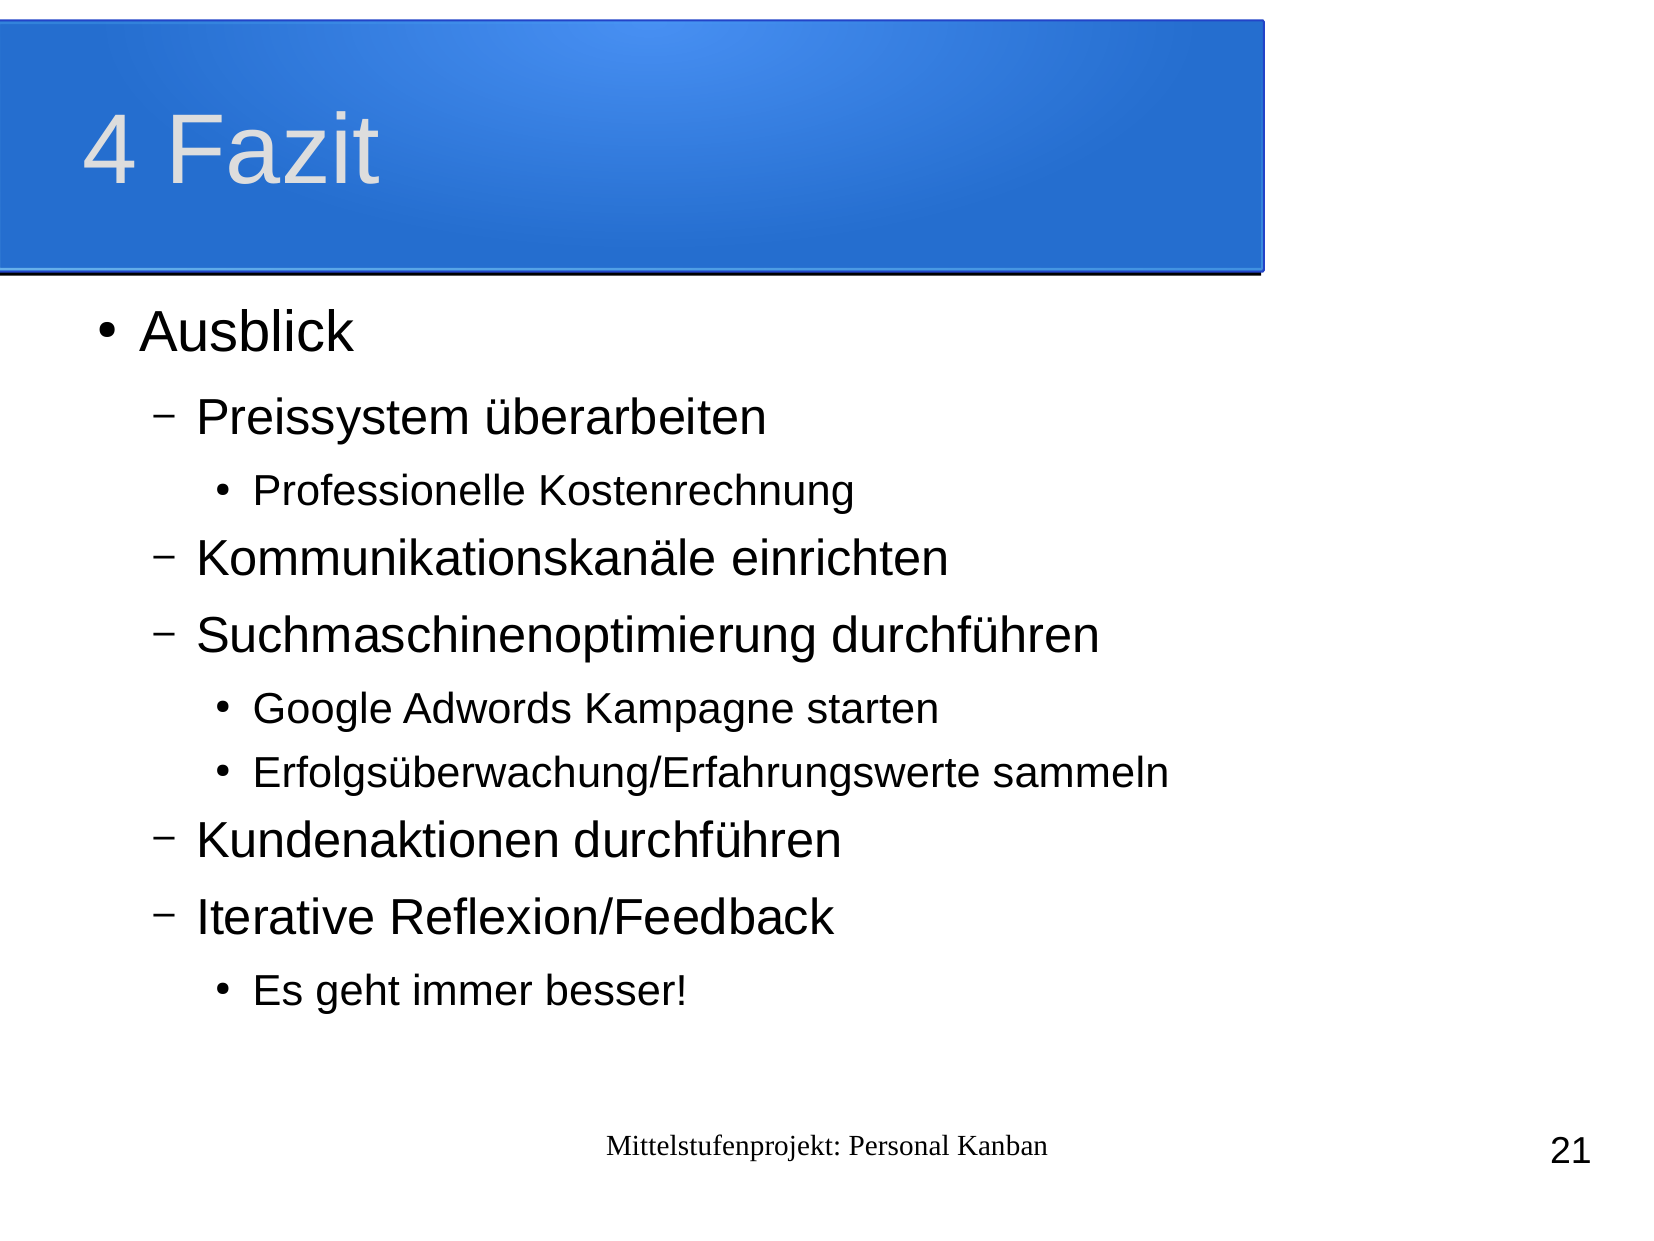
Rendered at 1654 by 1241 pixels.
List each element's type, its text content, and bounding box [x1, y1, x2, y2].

text_box 21 [1535, 1122, 1654, 1194]
list Ausblick Preissystem überarbeiten Professionelle Kostenrechnung Kommunikationskanäle einrichten Suchmaschinenoptimierung durchführen Google Adwords Kampagne starten Erfolgsüberwachung/Erfahrungswerte sammeln Kundenaktionen durchführen Iterative Reflexion/Feedback Es geht immer besser! [82, 299, 1571, 1019]
title 4 Fazit [82, 47, 1235, 252]
